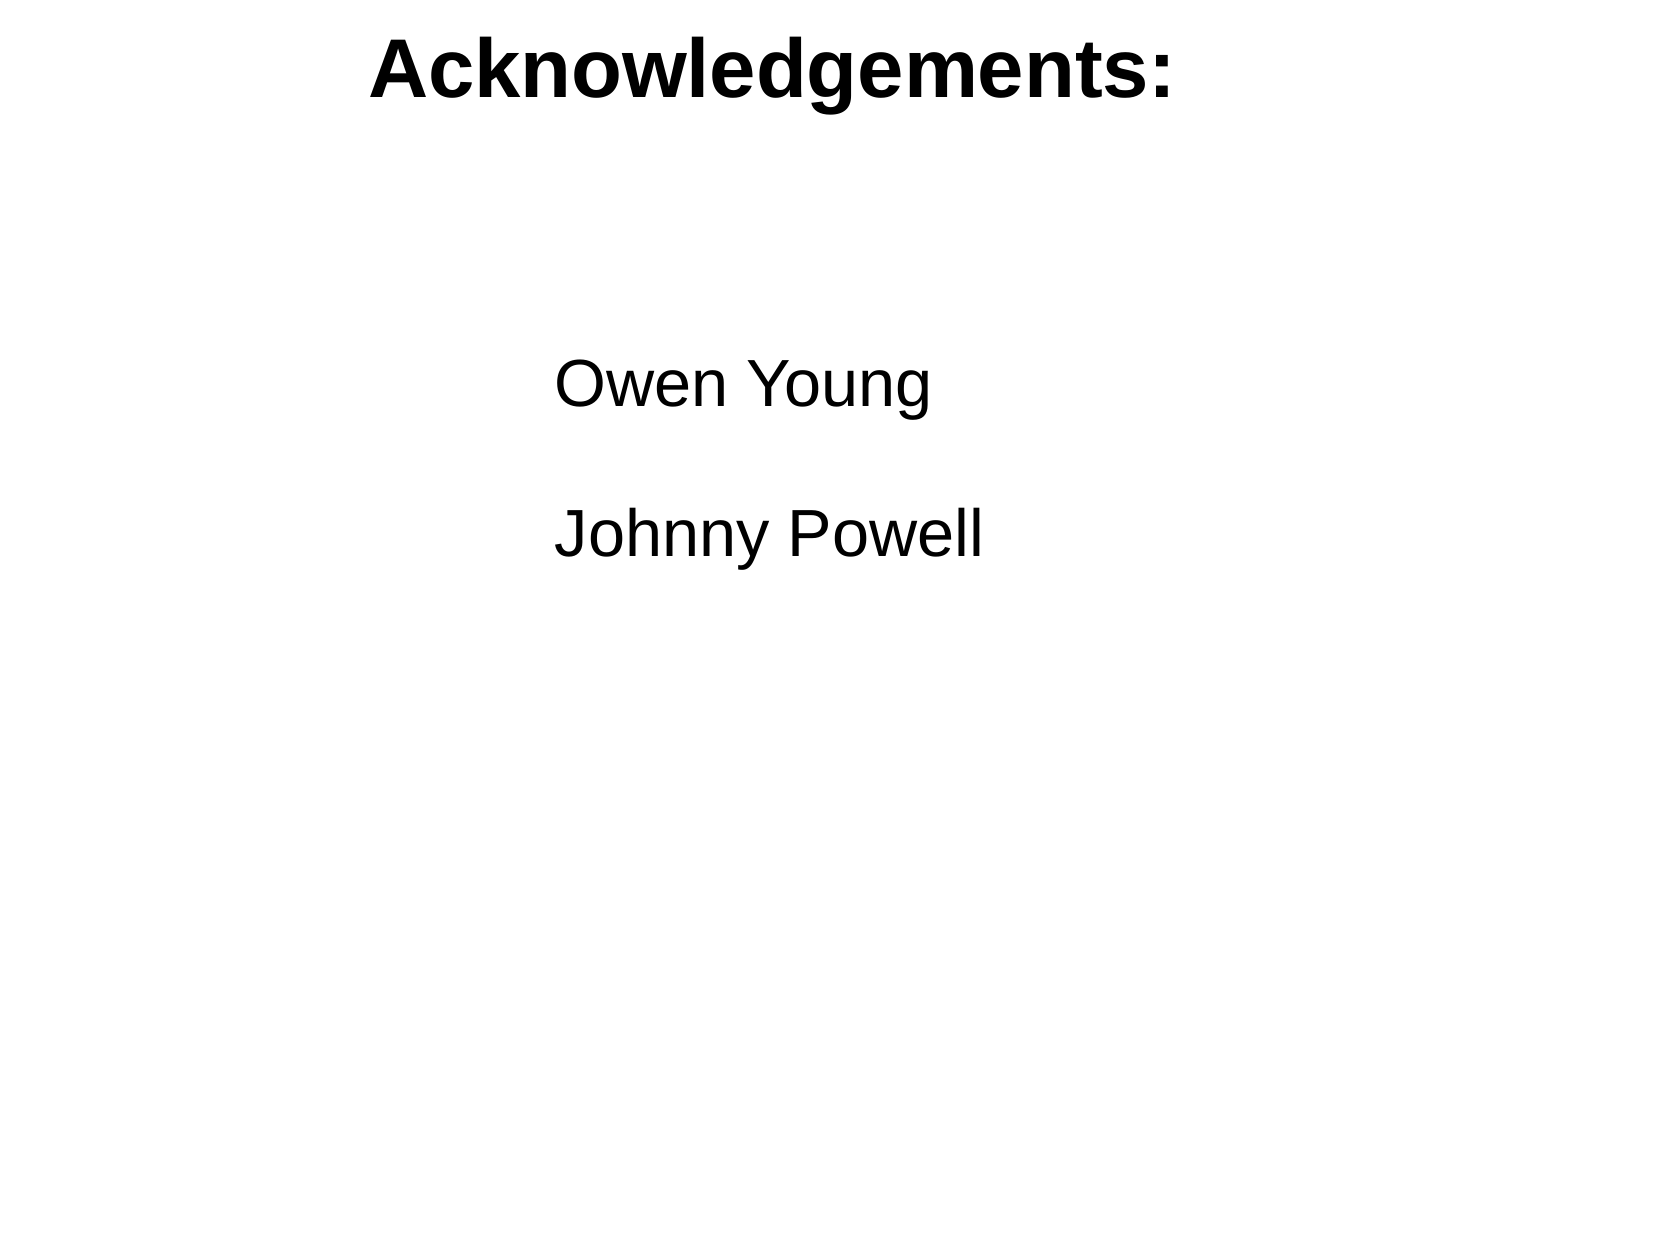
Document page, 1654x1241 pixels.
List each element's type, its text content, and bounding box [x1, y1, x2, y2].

text_box Acknowledgements: [45, 15, 1501, 309]
text_box Owen Young Johnny Powell [540, 255, 1636, 579]
